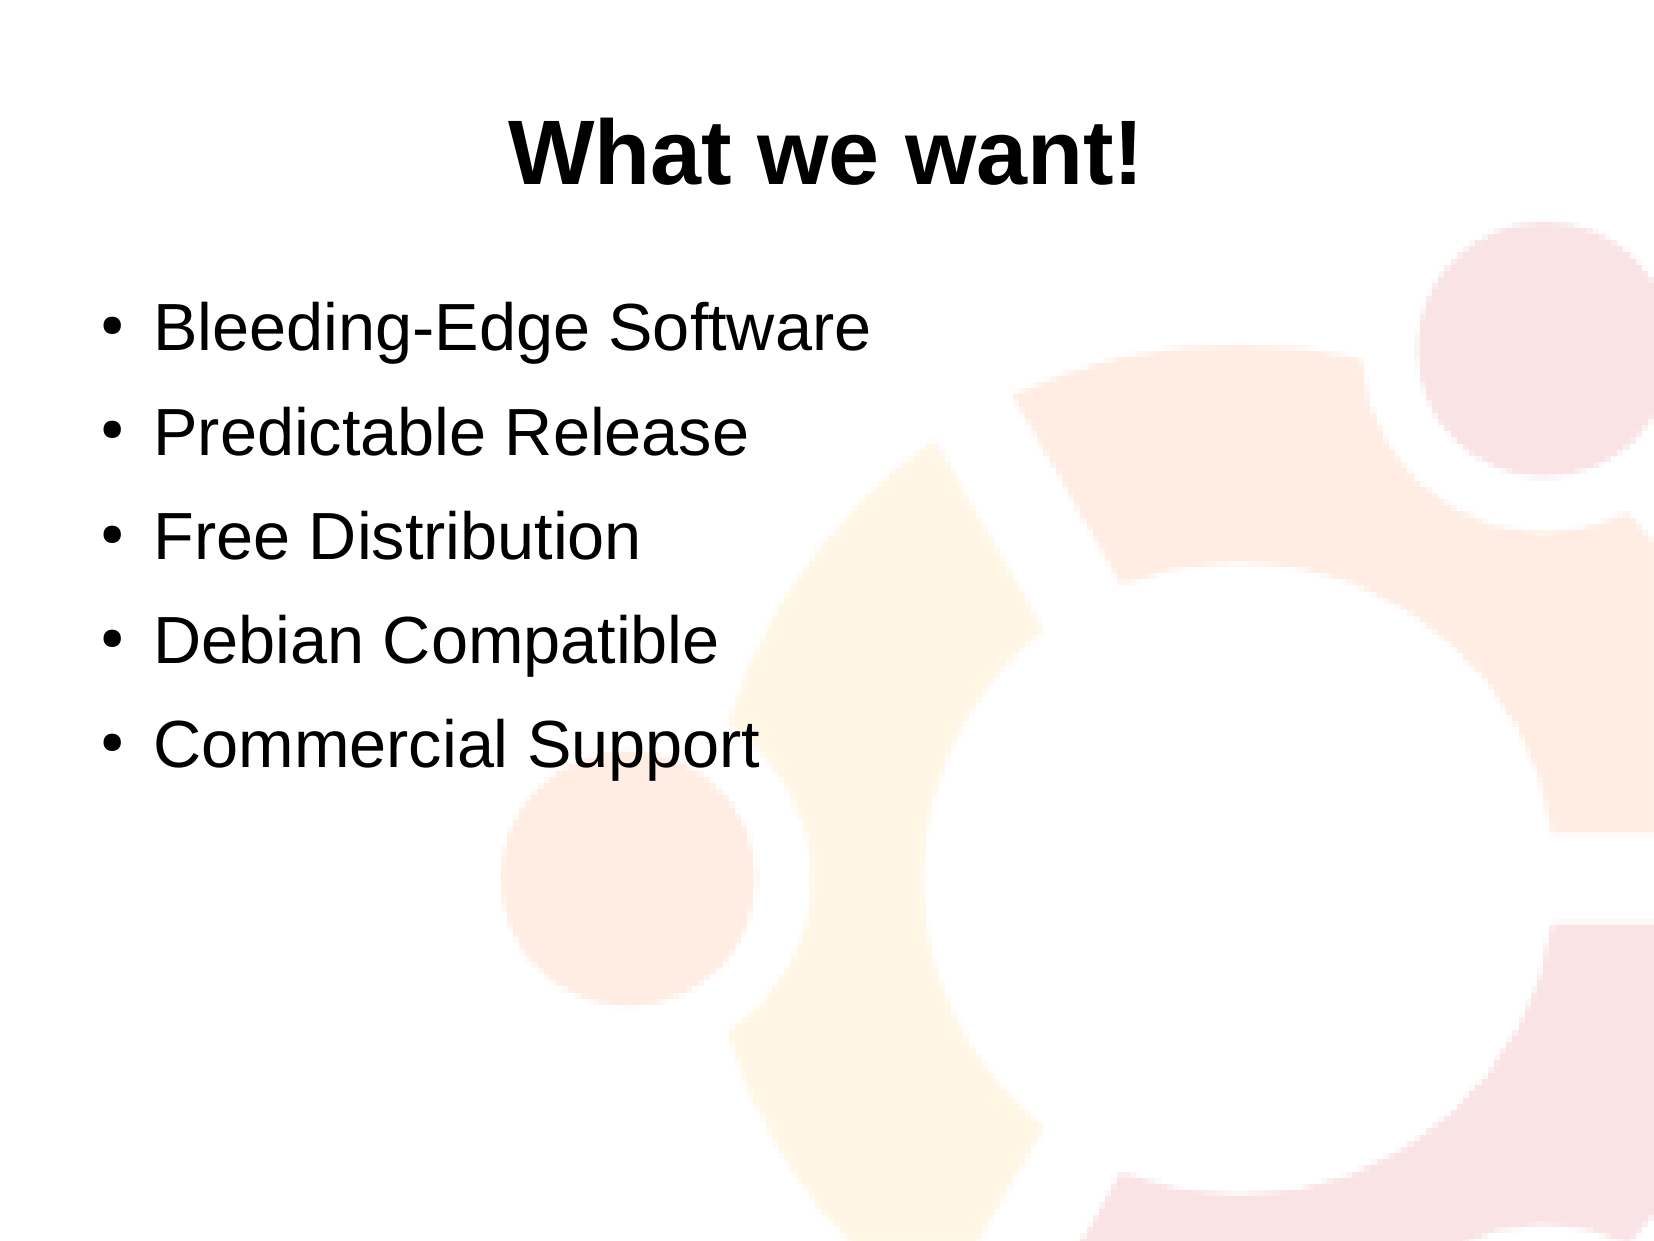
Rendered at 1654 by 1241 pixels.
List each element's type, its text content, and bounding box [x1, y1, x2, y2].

list Bleeding-Edge Software Predictable Release Free Distribution Debian Compatible Commercial Support [82, 290, 1571, 1109]
title What we want! [82, 56, 1571, 250]
